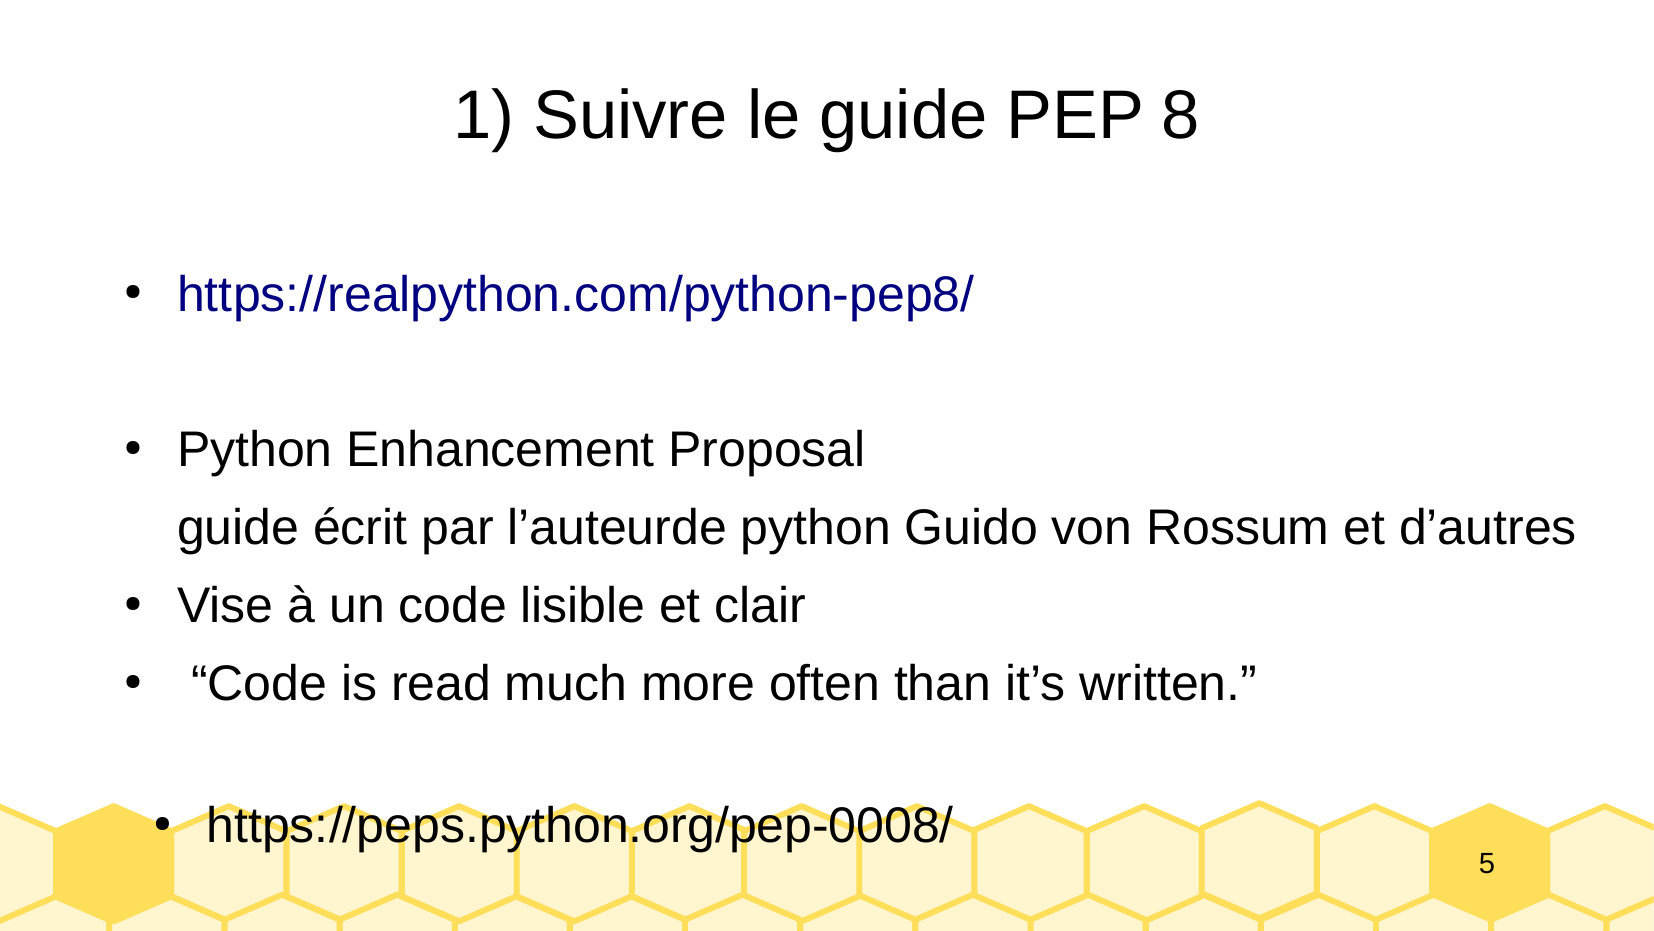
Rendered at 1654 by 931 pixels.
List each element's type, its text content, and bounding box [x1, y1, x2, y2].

title 1) Suivre le guide PEP 8 [82, 37, 1571, 193]
list https://peps.python.org/pep-0008/ [135, 797, 1625, 931]
list https://realpython.com/python-pep8/ Python Enhancement Proposal guide écrit par l’auteurde python Guido von Rossum et d’autres Vise à un code lisible et clair “Code is read much more often than it’s written.” [106, 265, 1595, 806]
